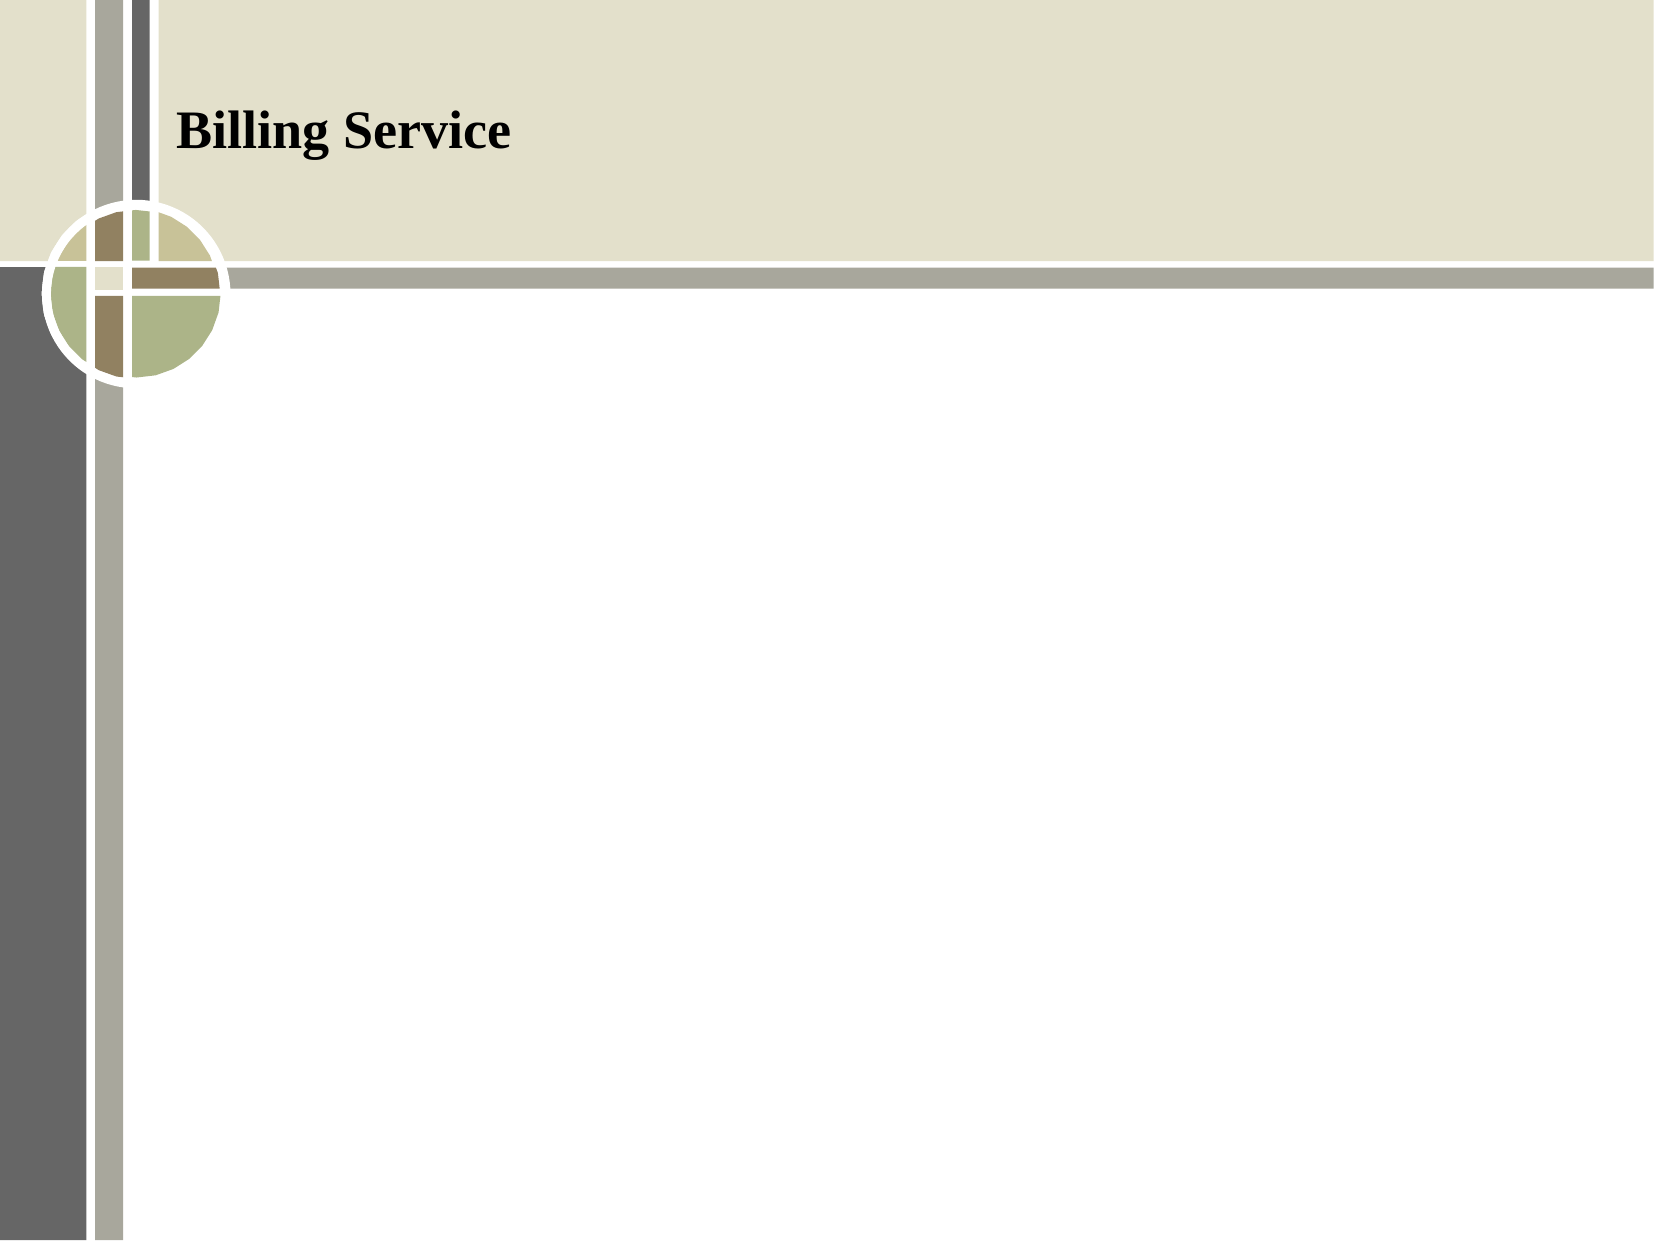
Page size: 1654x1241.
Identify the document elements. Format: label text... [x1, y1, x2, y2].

title Billing Service [176, 27, 1589, 235]
